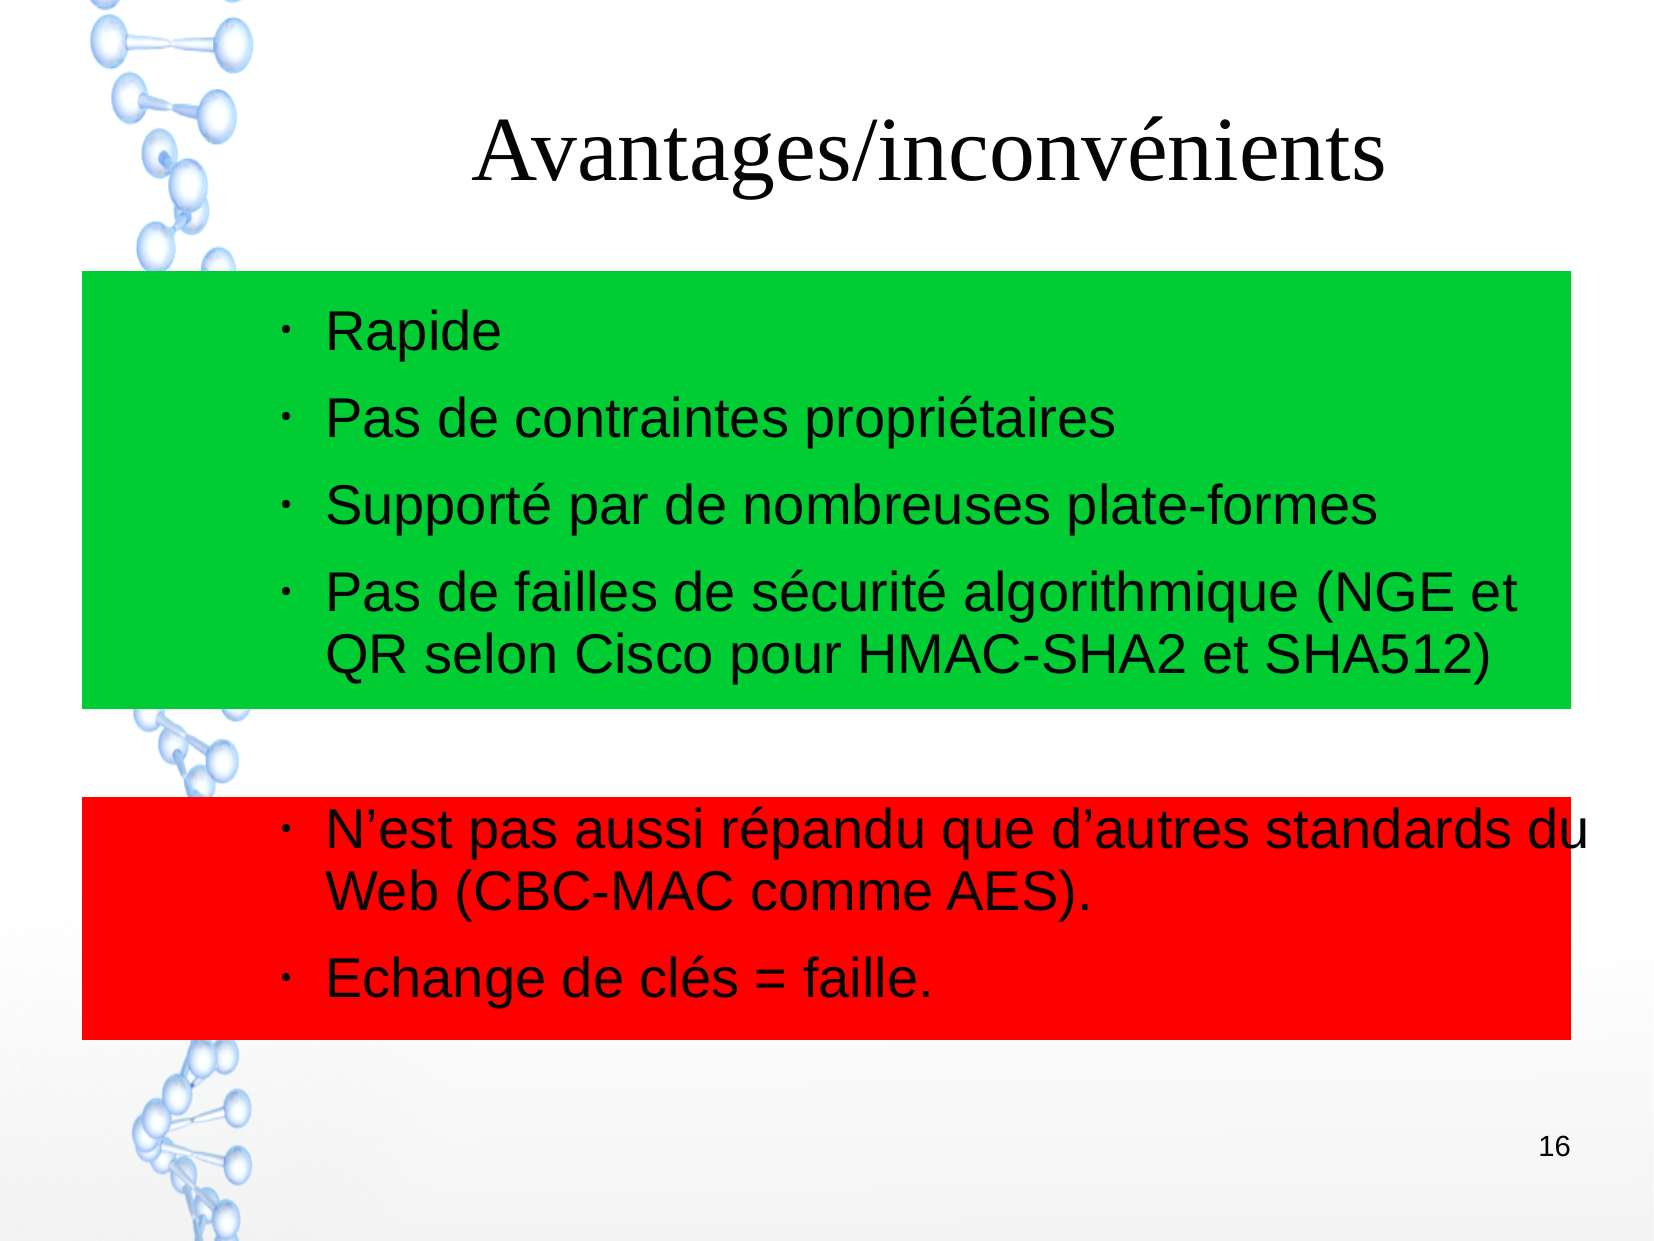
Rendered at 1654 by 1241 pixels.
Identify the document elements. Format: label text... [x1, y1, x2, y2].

text_box [82, 797, 1571, 1040]
list Rapide Pas de contraintes propriétaires Supporté par de nombreuses plate-formes Pas de failles de sécurité algorithmique (NGE et QR selon Cisco pour HMAC-SHA2 et SHA512) N’est pas aussi répandu que d’autres standards du Web (CBC-MAC comme AES). Echange de clés = faille. [265, 299, 1595, 1019]
picture [0, 0, 1654, 1241]
title Avantages/inconvénients [265, 47, 1595, 252]
text_box [82, 271, 1571, 709]
